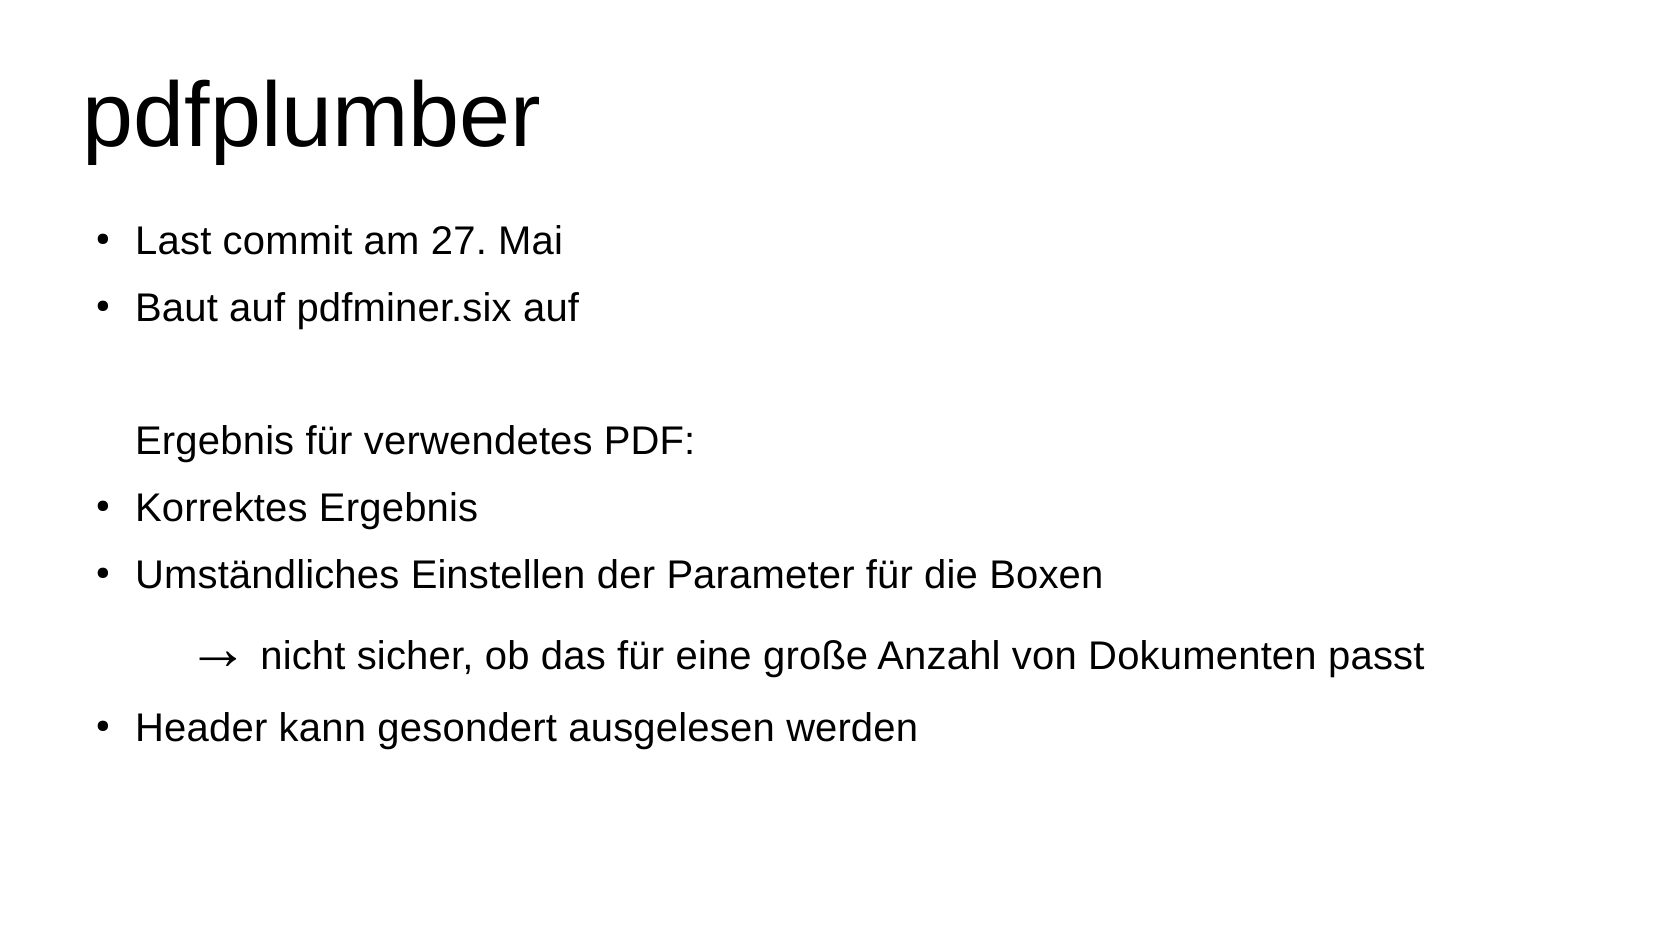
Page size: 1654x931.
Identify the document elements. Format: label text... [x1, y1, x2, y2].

list Last commit am 27. Mai Baut auf pdfminer.six auf Ergebnis für verwendetes PDF: Korrektes Ergebnis Umständliches Einstellen der Parameter für die Boxen → nicht sicher, ob das für eine große Anzahl von Dokumenten passt Header kann gesondert ausgelesen werden [82, 217, 1571, 758]
title pdfplumber [82, 37, 1571, 193]
